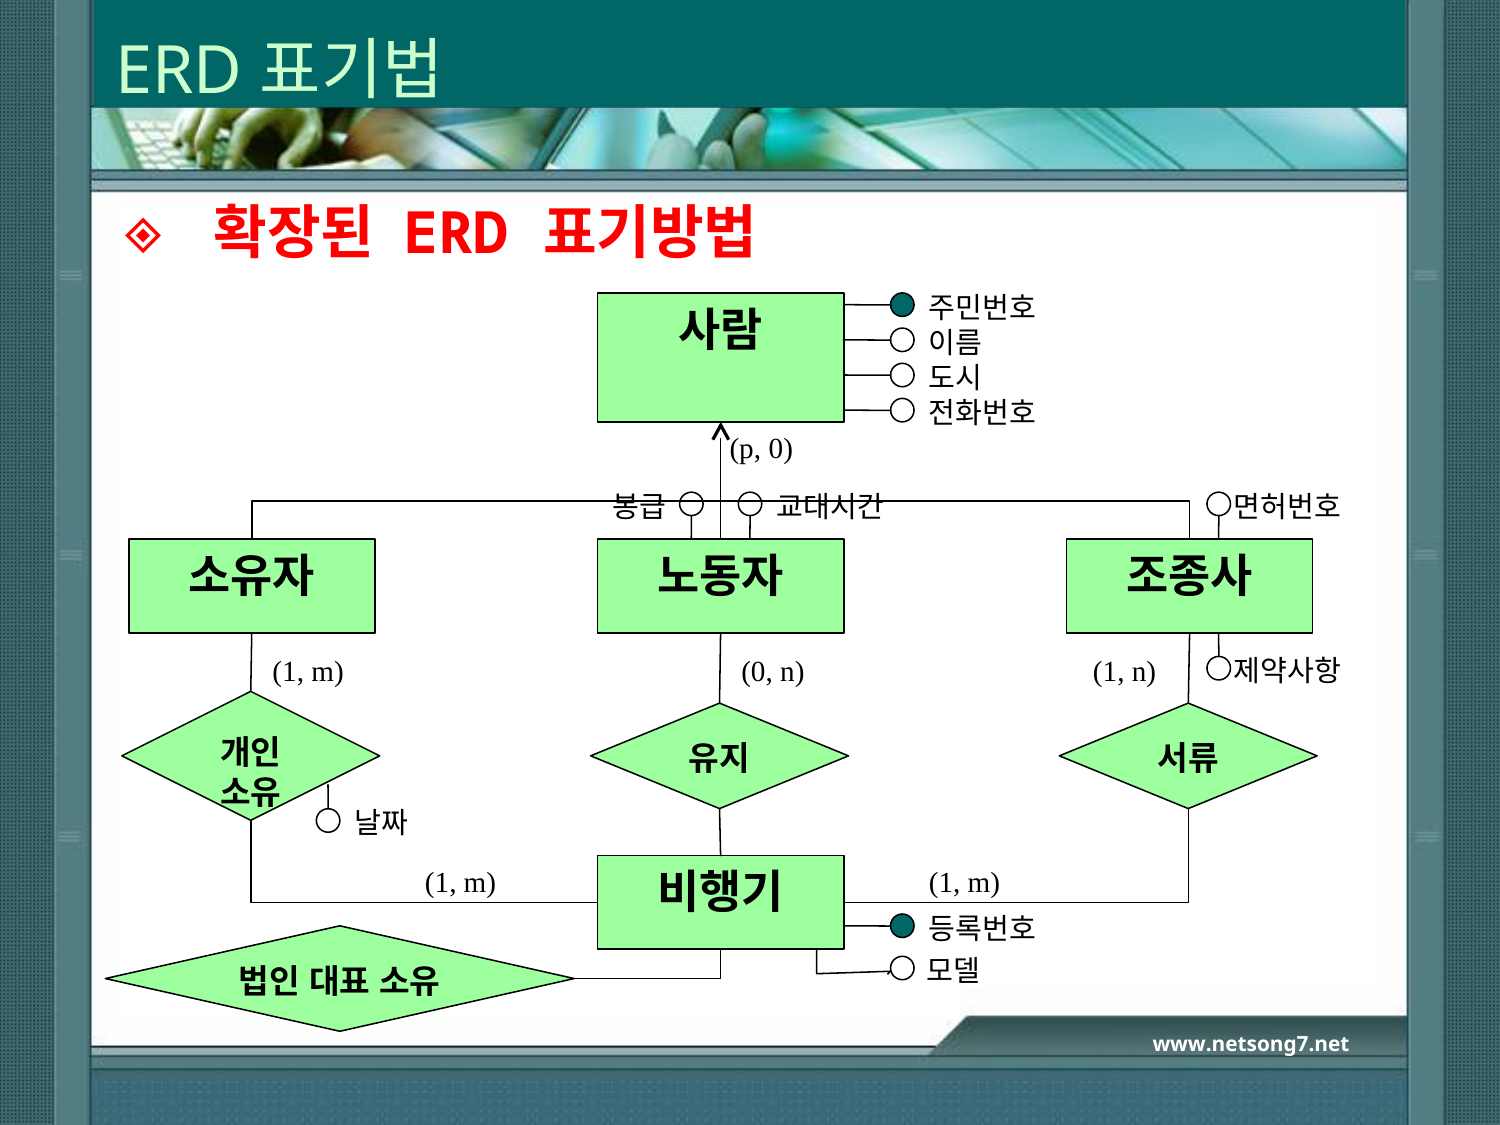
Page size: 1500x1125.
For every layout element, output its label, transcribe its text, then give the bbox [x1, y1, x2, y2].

text_box 법인 대표 소유 [105, 925, 573, 1032]
text_box 봉급 [597, 480, 692, 531]
text_box 서류 [1059, 703, 1318, 809]
text_box 등록번호 [914, 902, 1067, 953]
text_box 주민번호 [1016, 303, 1029, 310]
text_box [890, 292, 914, 317]
text_box (1, m) [410, 855, 528, 906]
text_box 면허번호 [1218, 480, 1372, 531]
text_box ◈ 확장된 ERD 표기방법 [93, 187, 1383, 273]
text_box www.netsong7.net [986, 1023, 1365, 1062]
text_box 제약사항 [1218, 644, 1372, 695]
text_box 주민번호 [914, 281, 1067, 316]
text_box 비행기 [597, 855, 844, 950]
text_box 소유자 [128, 539, 375, 633]
text_box 조종사 [1066, 539, 1313, 633]
title ERD 표기법 [100, 19, 1400, 102]
text_box 노동자 [597, 539, 844, 633]
text_box 유지 [590, 703, 849, 808]
text_box 교대시간 [761, 480, 915, 531]
picture [0, 0, 1500, 1125]
text_box [890, 913, 914, 938]
text_box 전화번호 [914, 386, 1067, 438]
text_box (0, n) [726, 644, 821, 695]
text_box (1, m) [913, 855, 1032, 906]
text_box 이름 [914, 316, 1067, 351]
text_box 사람 [597, 292, 844, 422]
text_box (p, 0) [714, 421, 809, 473]
text_box (1, n) [1078, 644, 1172, 695]
text_box 개인 소유 [121, 691, 380, 820]
text_box 모델 [911, 944, 1006, 995]
text_box 날짜 [339, 796, 434, 848]
text_box 도시 [914, 351, 1067, 386]
text_box (1, m) [257, 644, 376, 695]
